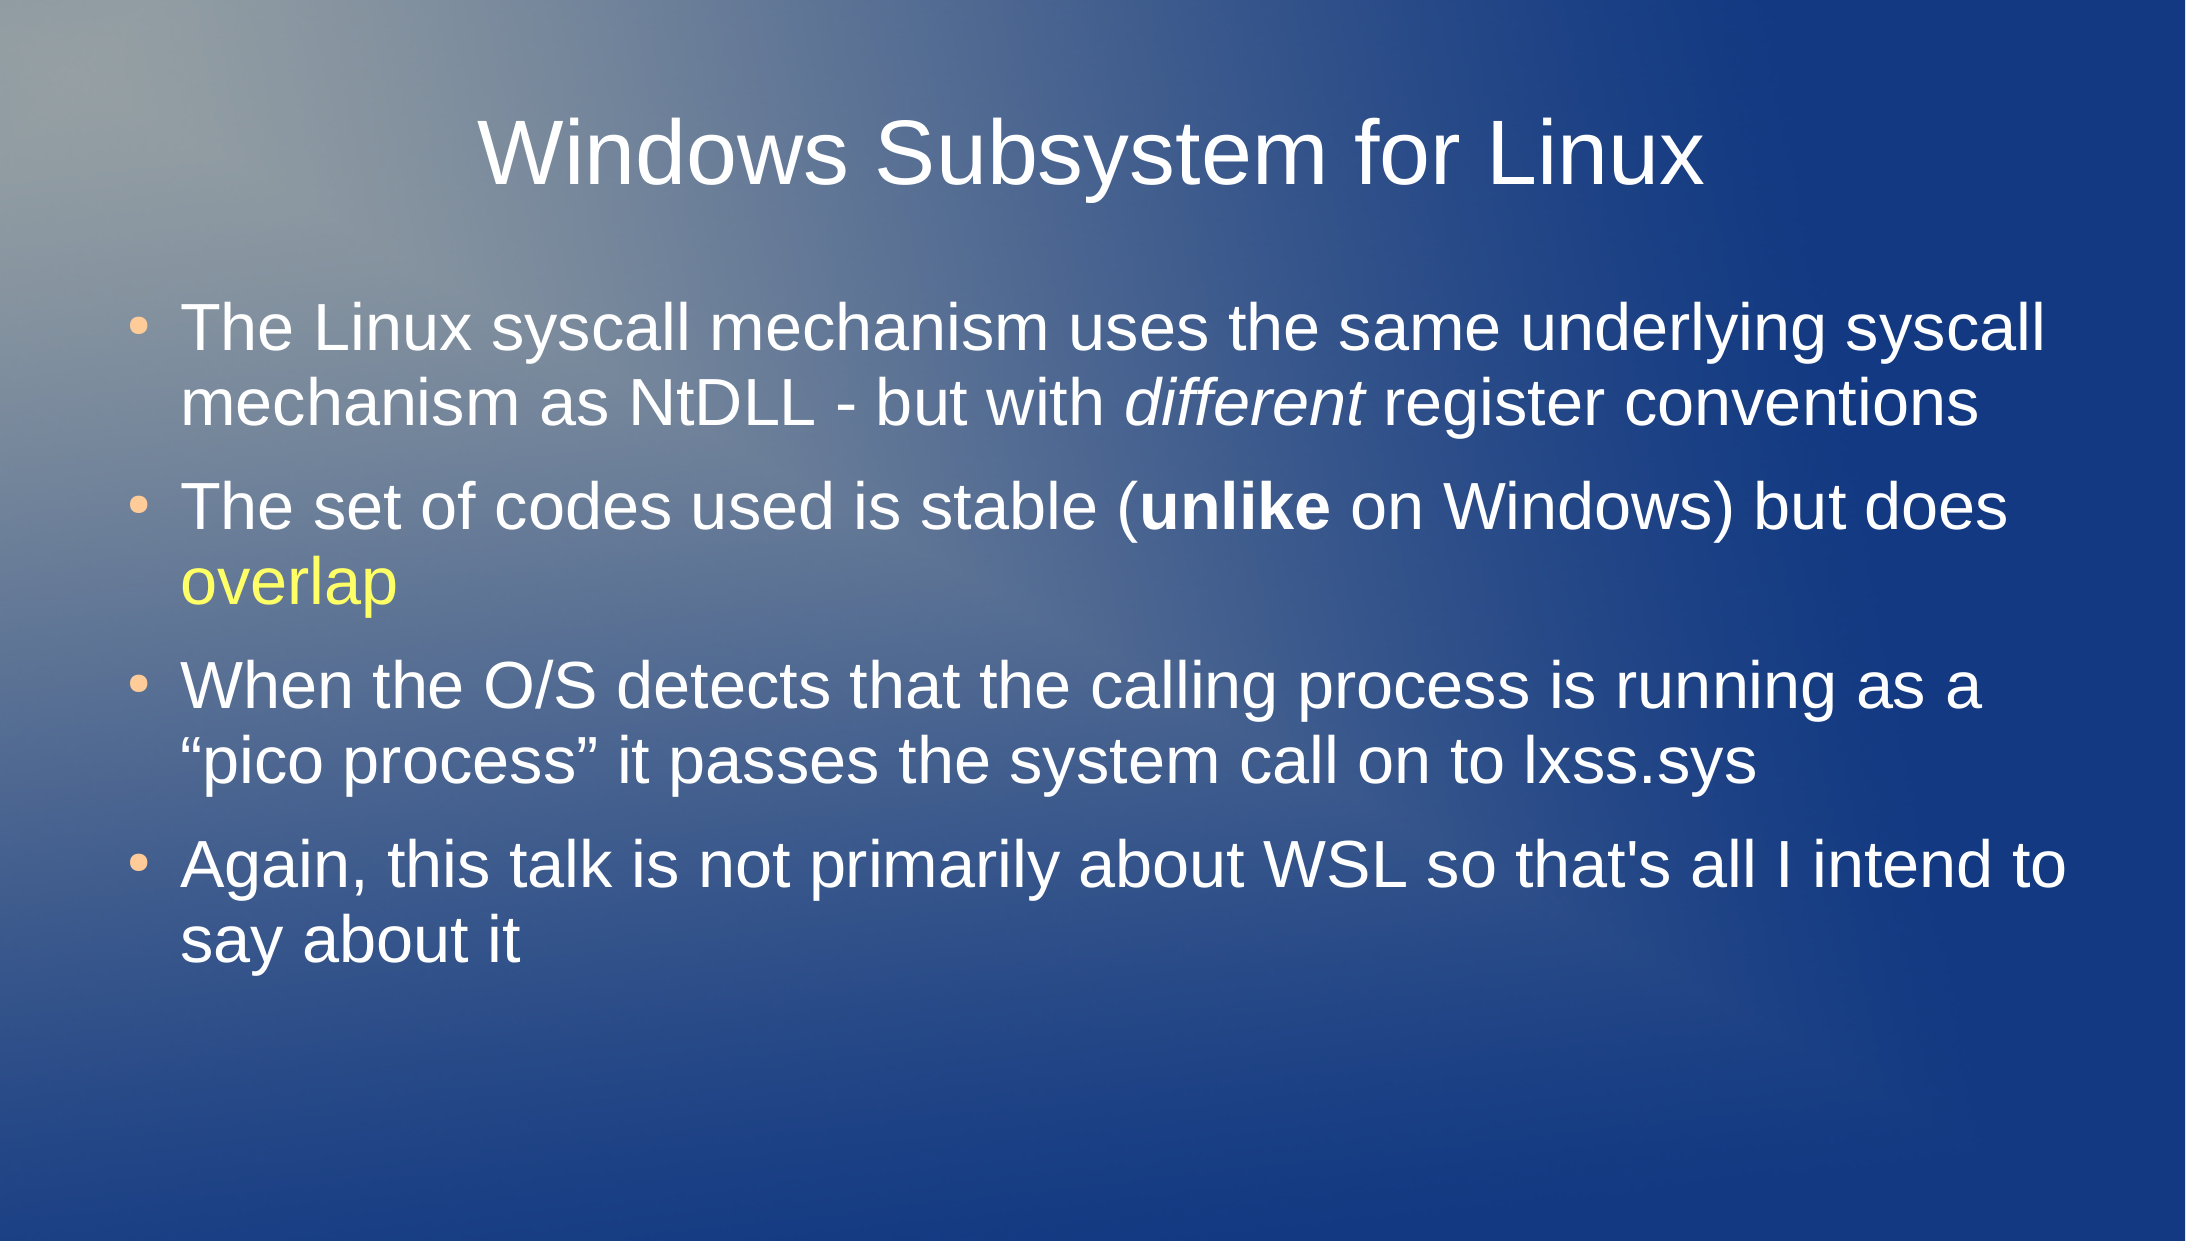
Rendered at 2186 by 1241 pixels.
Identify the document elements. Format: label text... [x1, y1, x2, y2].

picture [0, 0, 2186, 1241]
title Windows Subsystem for Linux [109, 49, 2076, 257]
list The Linux syscall mechanism uses the same underlying syscall mechanism as NtDLL - but with different register conventions The set of codes used is stable (unlike on Windows) but does overlap When the O/S detects that the calling process is running as a “pico process” it passes the system call on to lxss.sys Again, this talk is not primarily about WSL so that's all I intend to say about it [109, 290, 2076, 1146]
